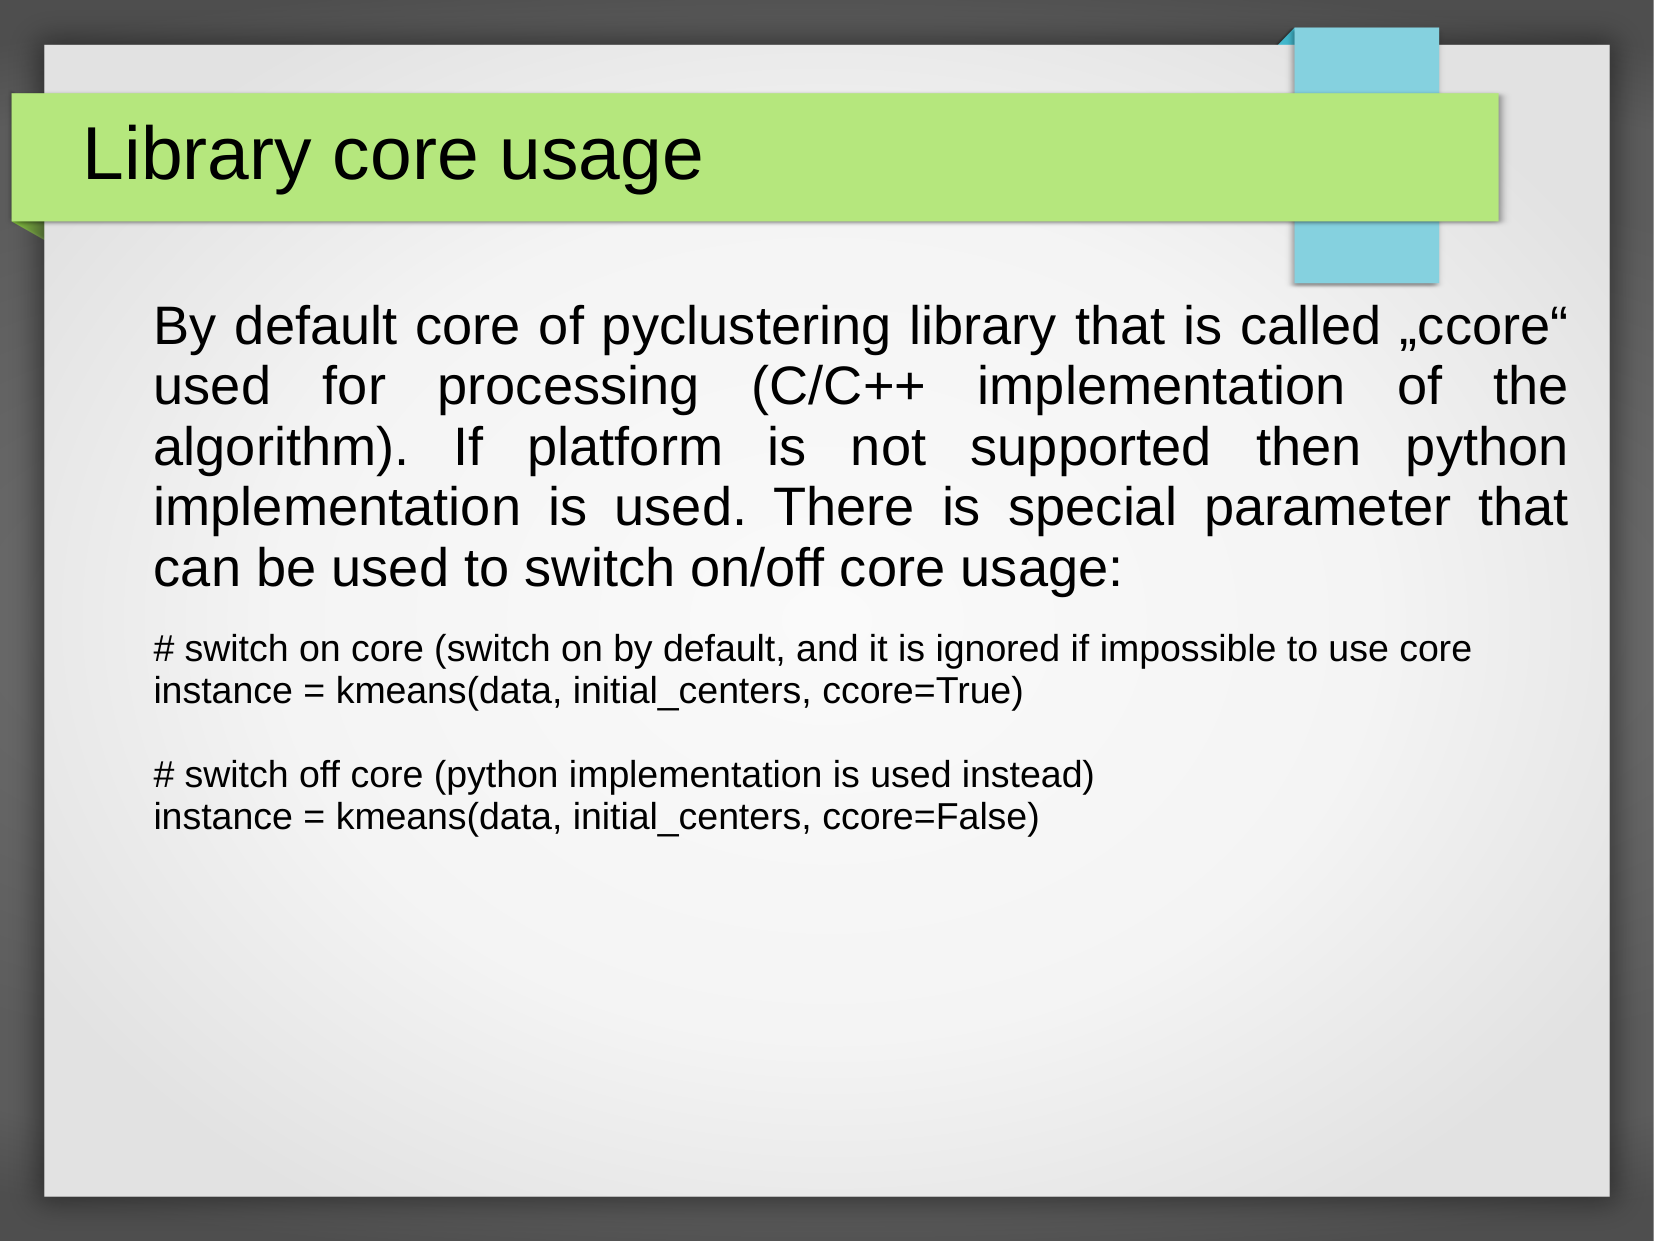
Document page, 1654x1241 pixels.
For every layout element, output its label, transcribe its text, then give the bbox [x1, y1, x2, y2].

list By default core of pyclustering library that is called „ccore“ used for processing (C/C++ implementation of the algorithm). If platform is not supported then python implementation is used. There is special parameter that can be used to switch on/off core usage: # switch on core (switch on by default, and it is ignored if impossible to use core instance = kmeans(data, initial_centers, ccore=True) # switch off core (python implementation is used instead) instance = kmeans(data, initial_centers, ccore=False) [82, 295, 1571, 1015]
picture [0, 0, 1654, 1241]
title Library core usage [82, 94, 1264, 213]
